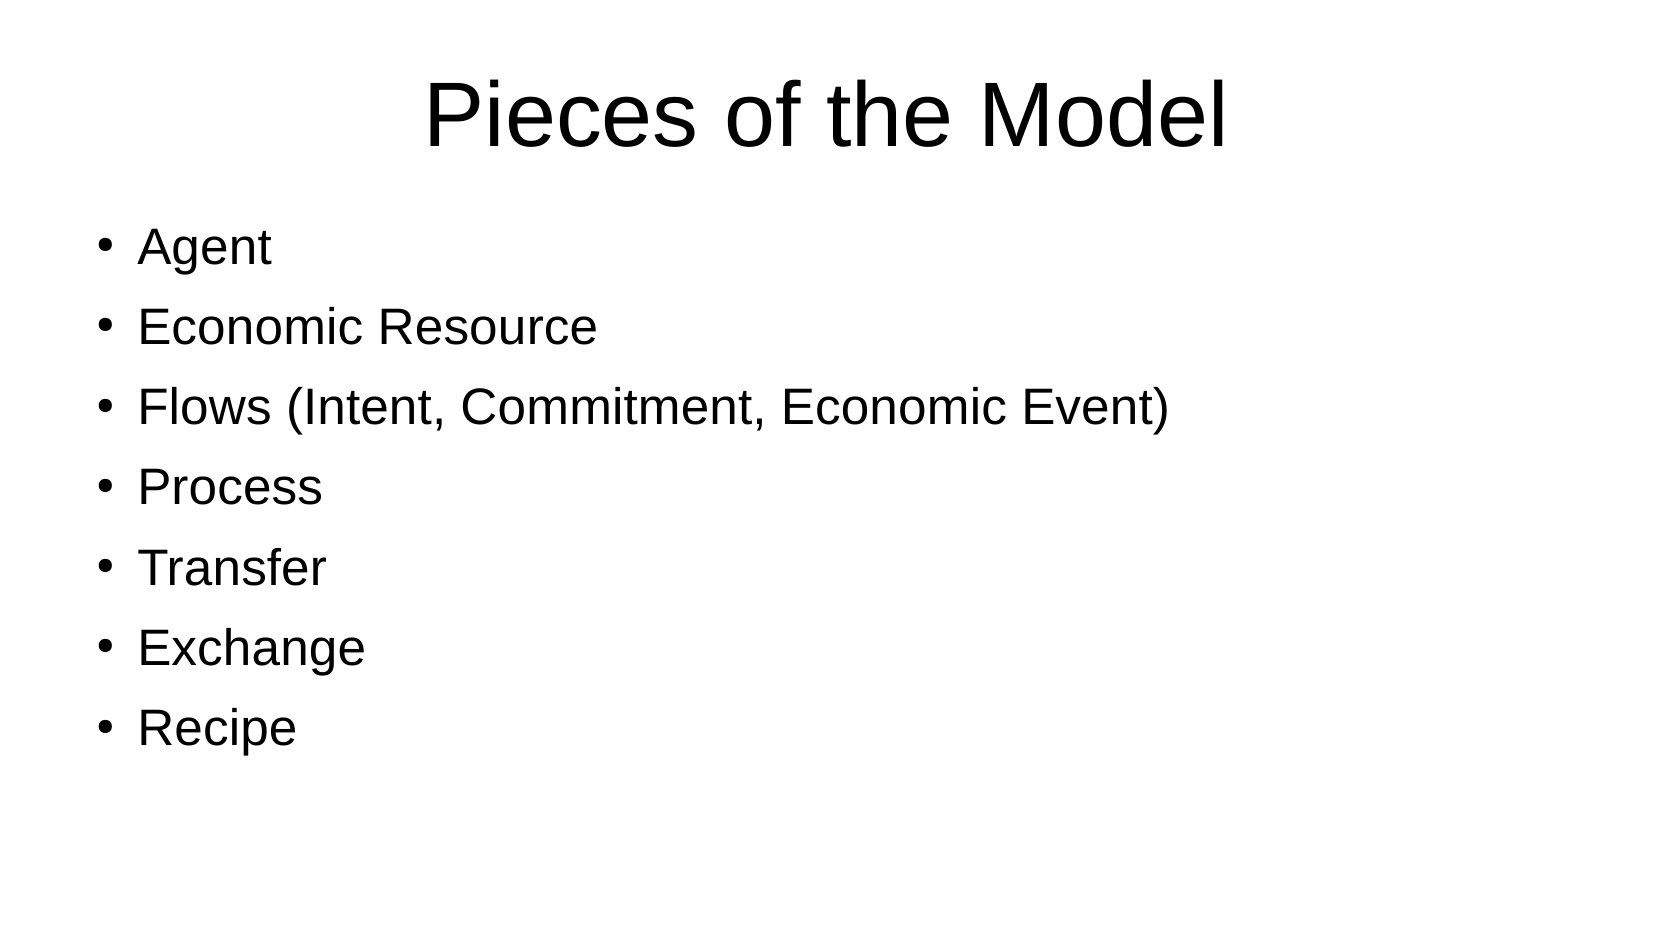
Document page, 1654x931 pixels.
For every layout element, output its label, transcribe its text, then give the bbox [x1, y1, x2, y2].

list Agent Economic Resource Flows (Intent, Commitment, Economic Event) Process Transfer Exchange Recipe [82, 217, 1571, 758]
title Pieces of the Model [82, 37, 1571, 193]
